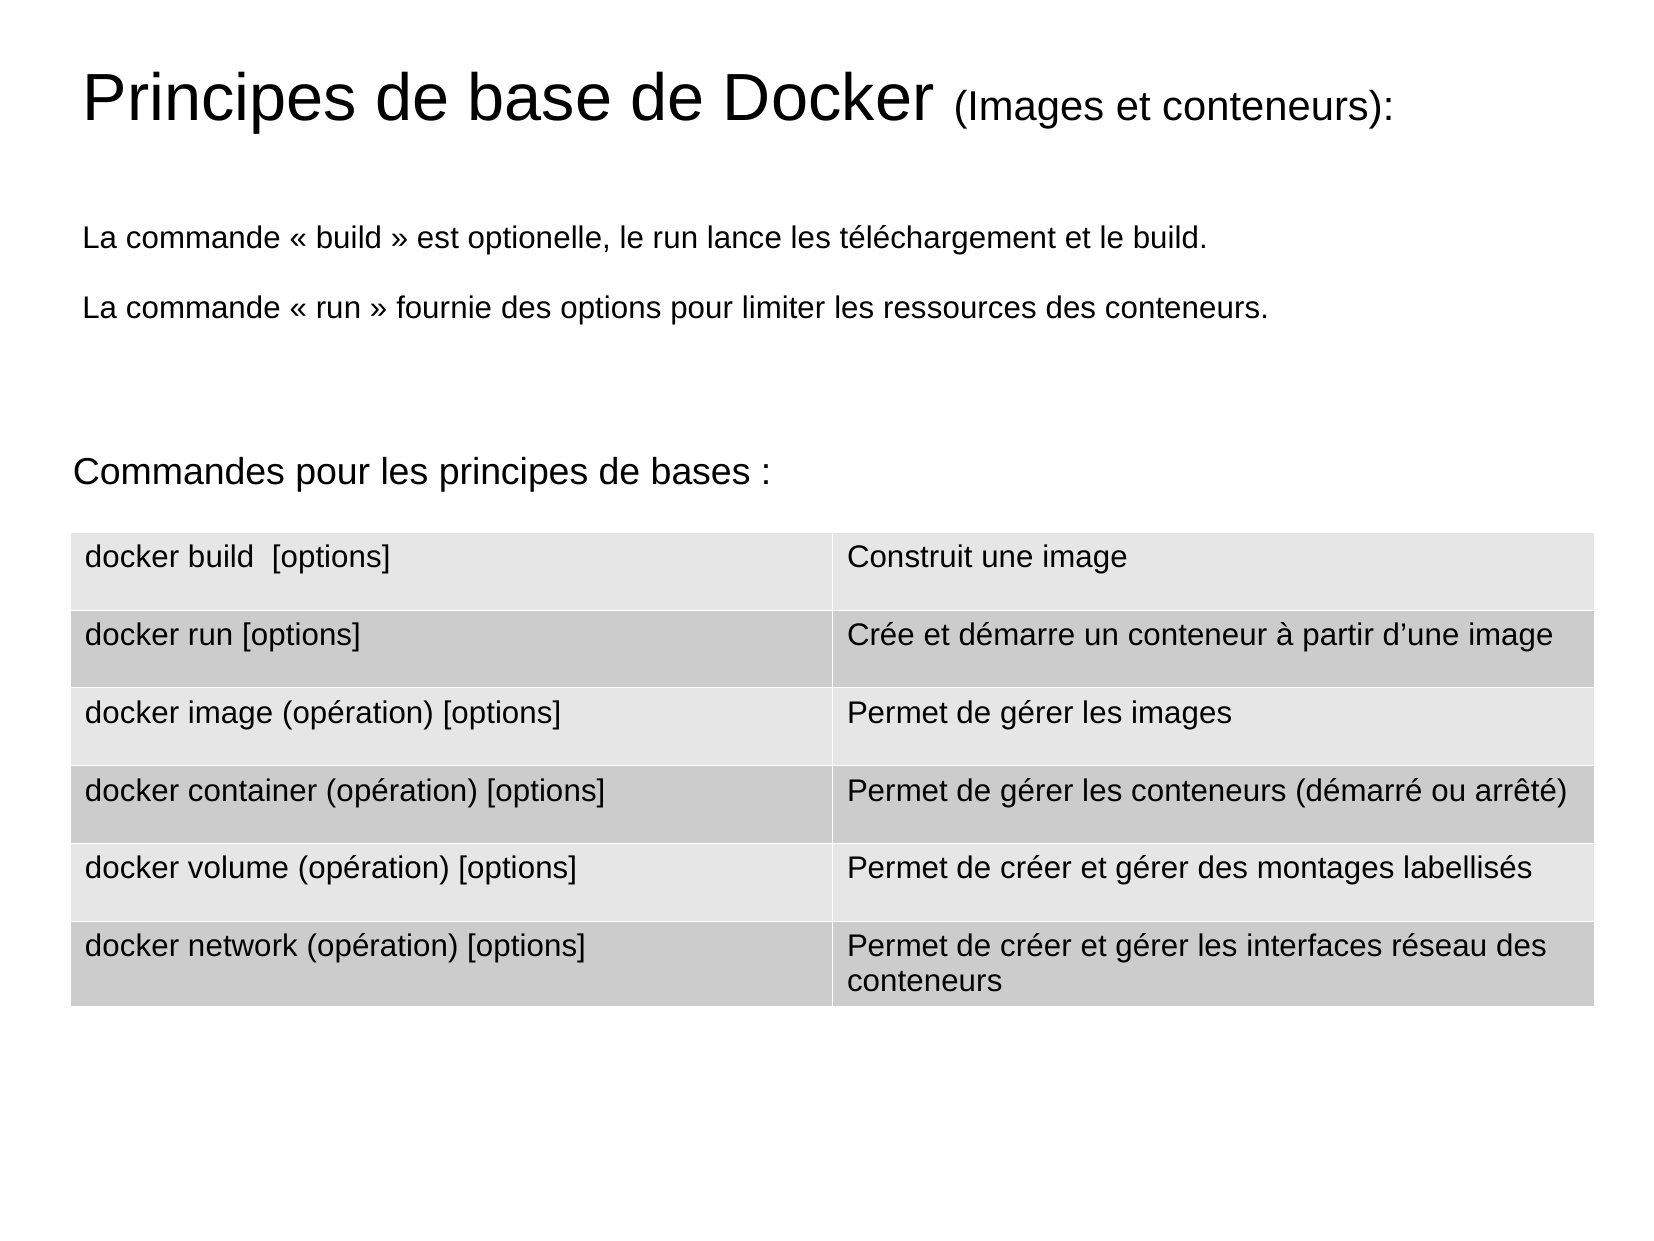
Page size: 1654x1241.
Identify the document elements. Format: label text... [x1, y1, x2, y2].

table_cell docker container (opération) [options] [71, 766, 832, 843]
table_cell Permet de gérer les images [833, 688, 1594, 765]
text_box La commande « build » est optionelle, le run lance les téléchargement et le build. La commande « run » fournie des options pour limiter les ressources des conteneurs. [67, 213, 1376, 333]
table_cell Permet de créer et gérer des montages labellisés [833, 844, 1594, 921]
table_header docker build [options] [71, 533, 832, 610]
table_cell Crée et démarre un conteneur à partir d’une image [833, 611, 1594, 687]
table_cell docker run [options] [71, 611, 832, 687]
table_cell Permet de créer et gérer les interfaces réseau des conteneurs [833, 922, 1594, 1006]
table_cell Permet de gérer les conteneurs (démarré ou arrêté) [833, 766, 1594, 843]
text_box Principes de base de Docker (Images et conteneurs): [82, 59, 1571, 154]
table_cell docker network (opération) [options] [71, 922, 832, 1006]
table_header Construit une image [833, 533, 1594, 610]
table_cell docker image (opération) [options] [71, 688, 832, 765]
text_box Commandes pour les principes de bases : [58, 442, 787, 500]
table_cell docker volume (opération) [options] [71, 844, 832, 921]
